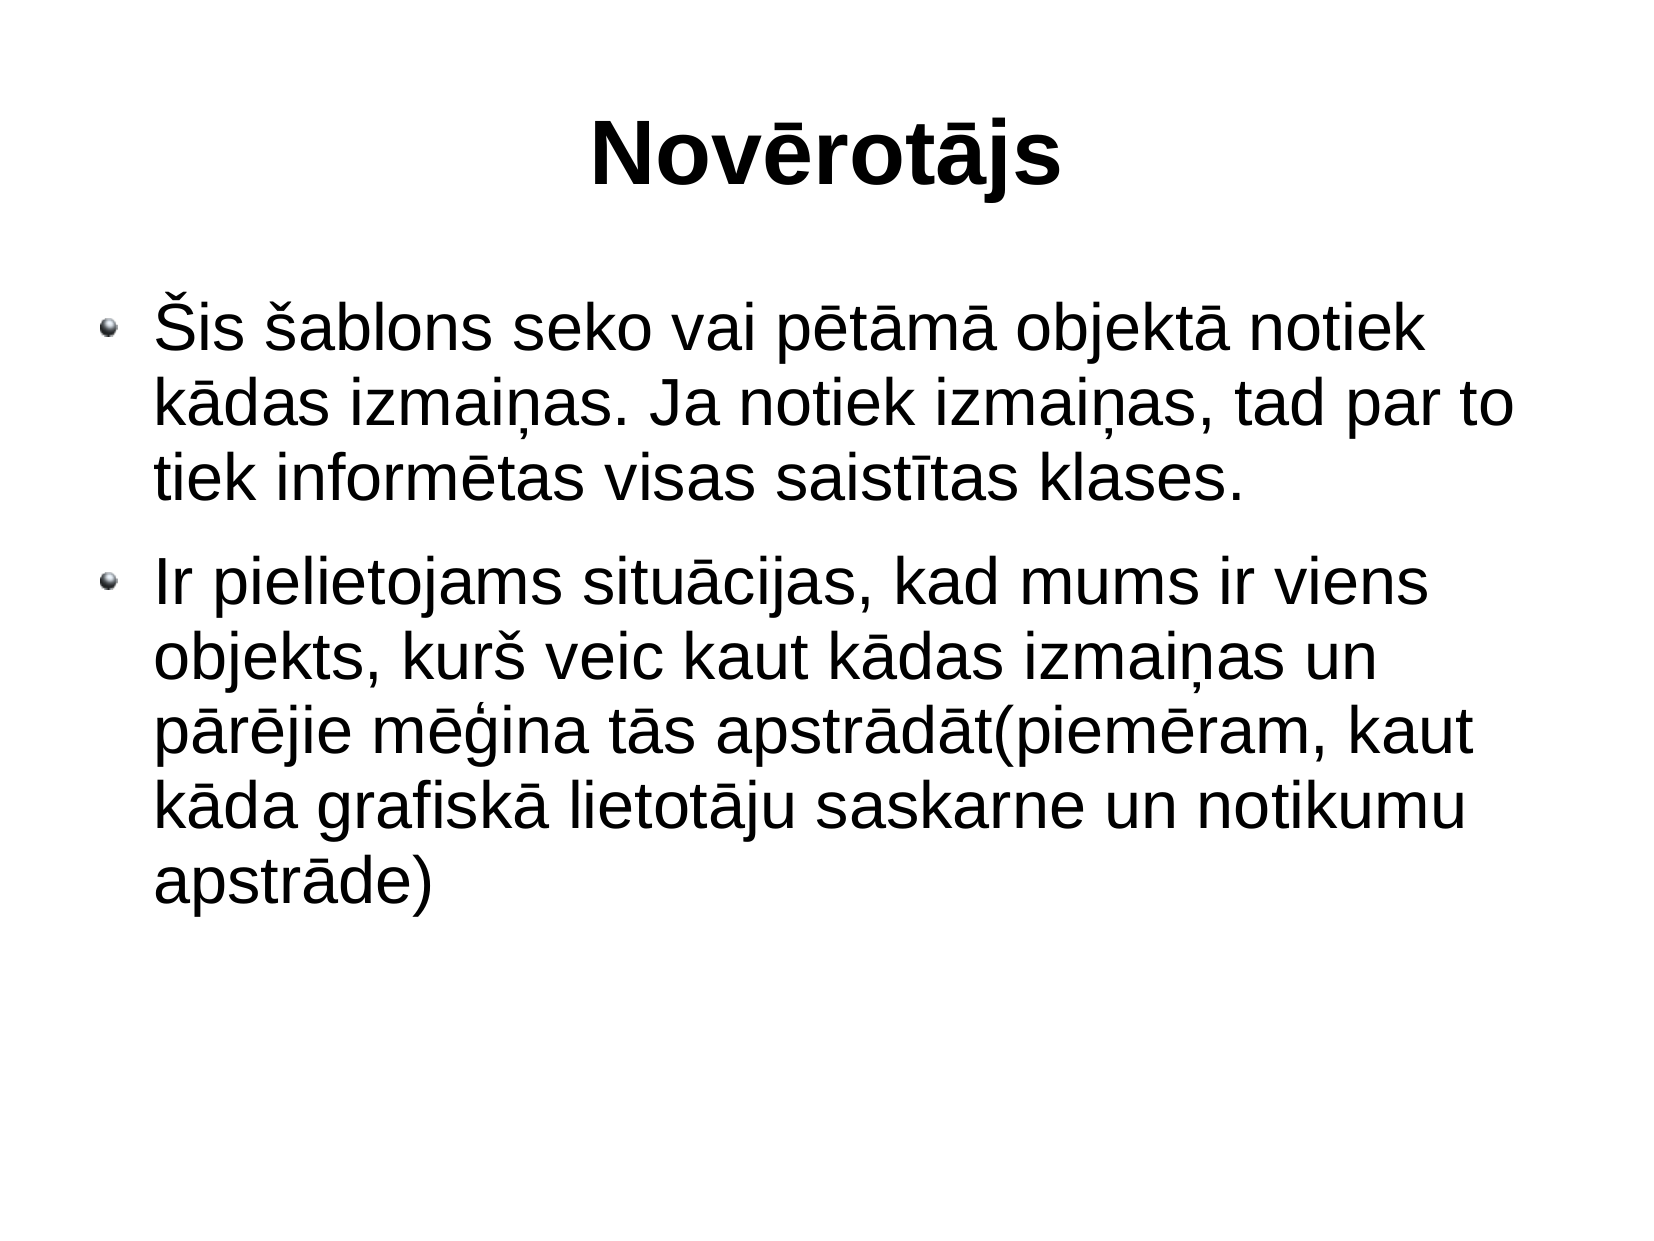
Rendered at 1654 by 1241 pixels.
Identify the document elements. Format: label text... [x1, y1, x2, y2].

list Šis šablons seko vai pētāmā objektā notiek kādas izmaiņas. Ja notiek izmaiņas, tad par to tiek informētas visas saistītas klases. Ir pielietojams situācijas, kad mums ir viens objekts, kurš veic kaut kādas izmaiņas un pārējie mēģina tās apstrādāt(piemēram, kaut kāda grafiskā lietotāju saskarne un notikumu apstrāde) [82, 290, 1571, 1010]
title Novērotājs [82, 49, 1571, 257]
